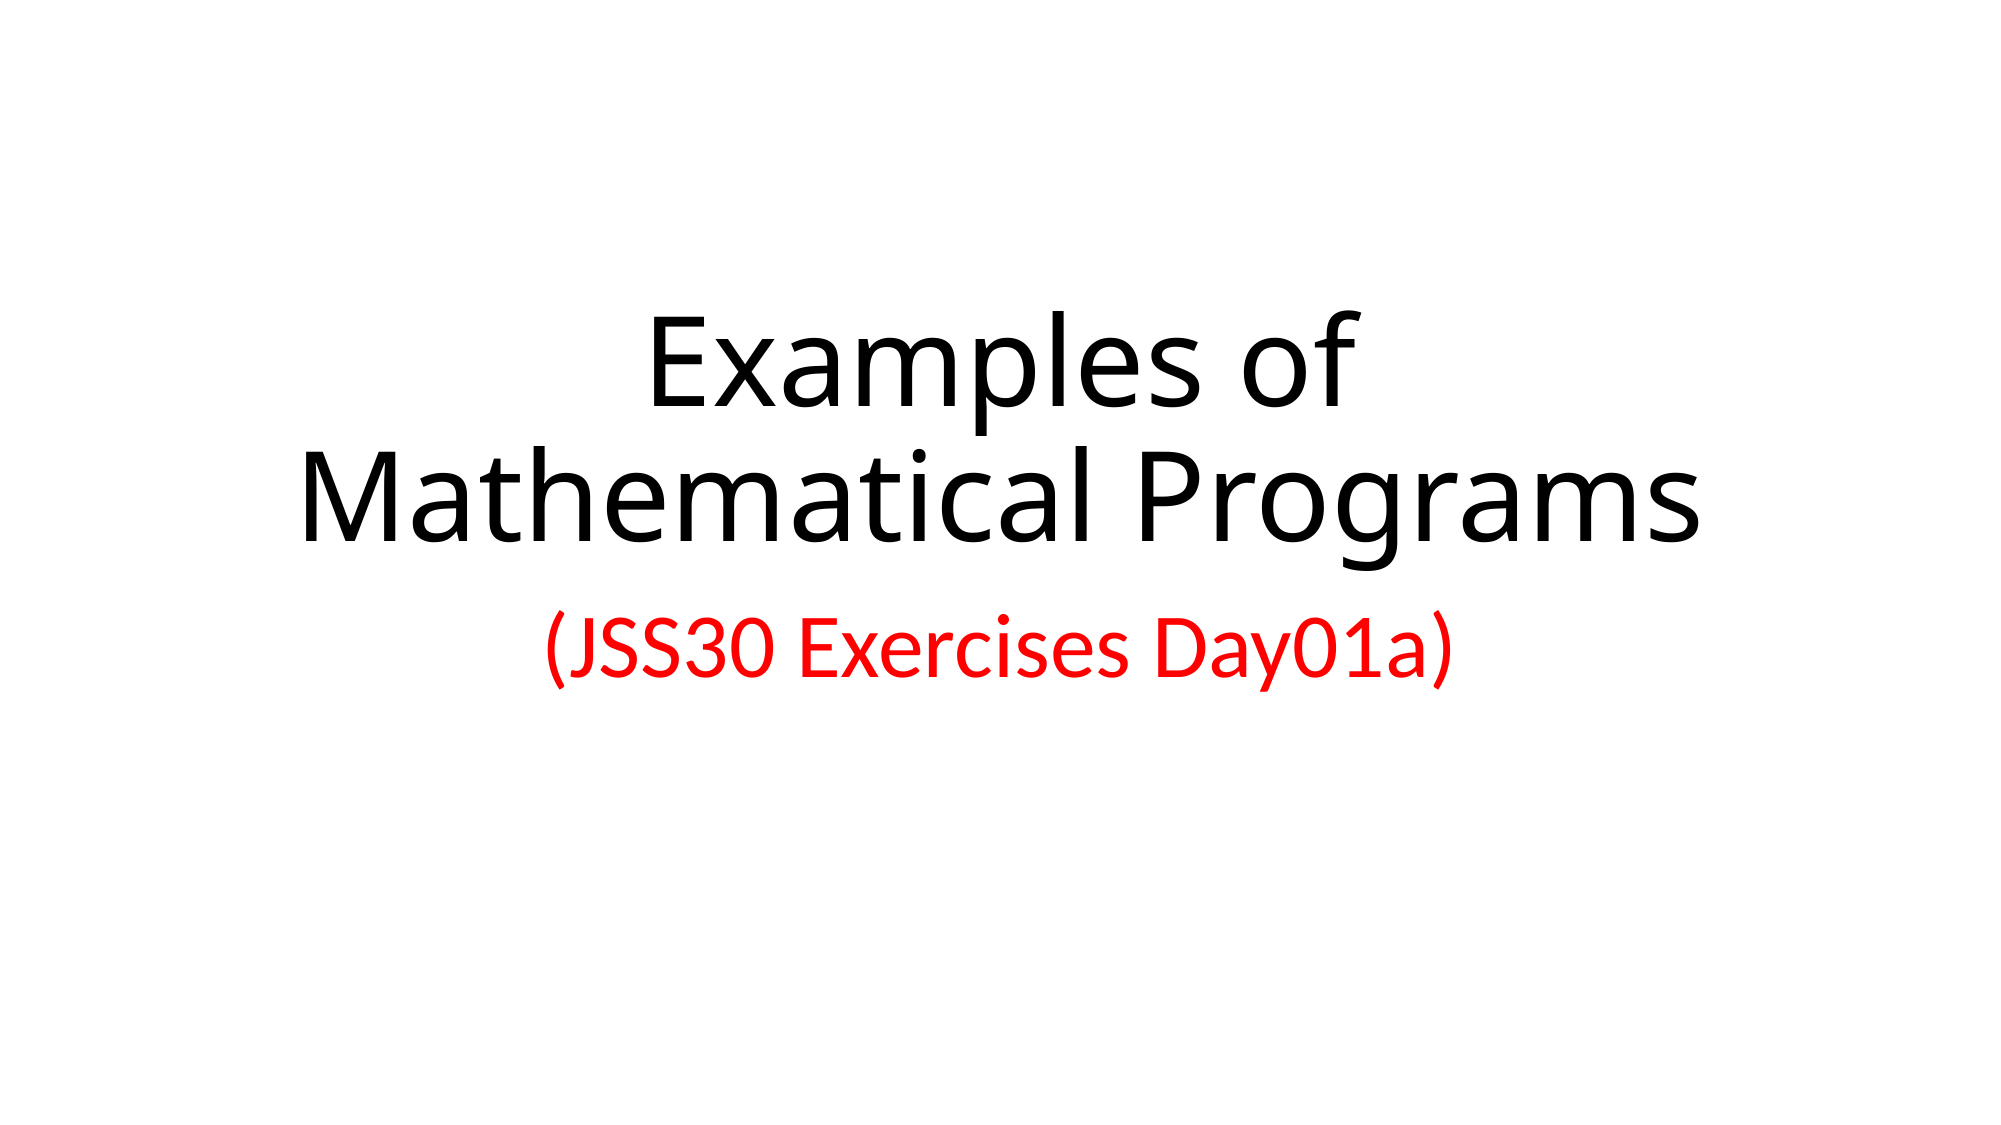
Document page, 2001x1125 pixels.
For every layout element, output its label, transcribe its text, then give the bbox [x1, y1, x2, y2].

title Examples of Mathematical Programs [249, 184, 1750, 576]
subtitle (JSS30 Exercises Day01a) [249, 590, 1750, 863]
